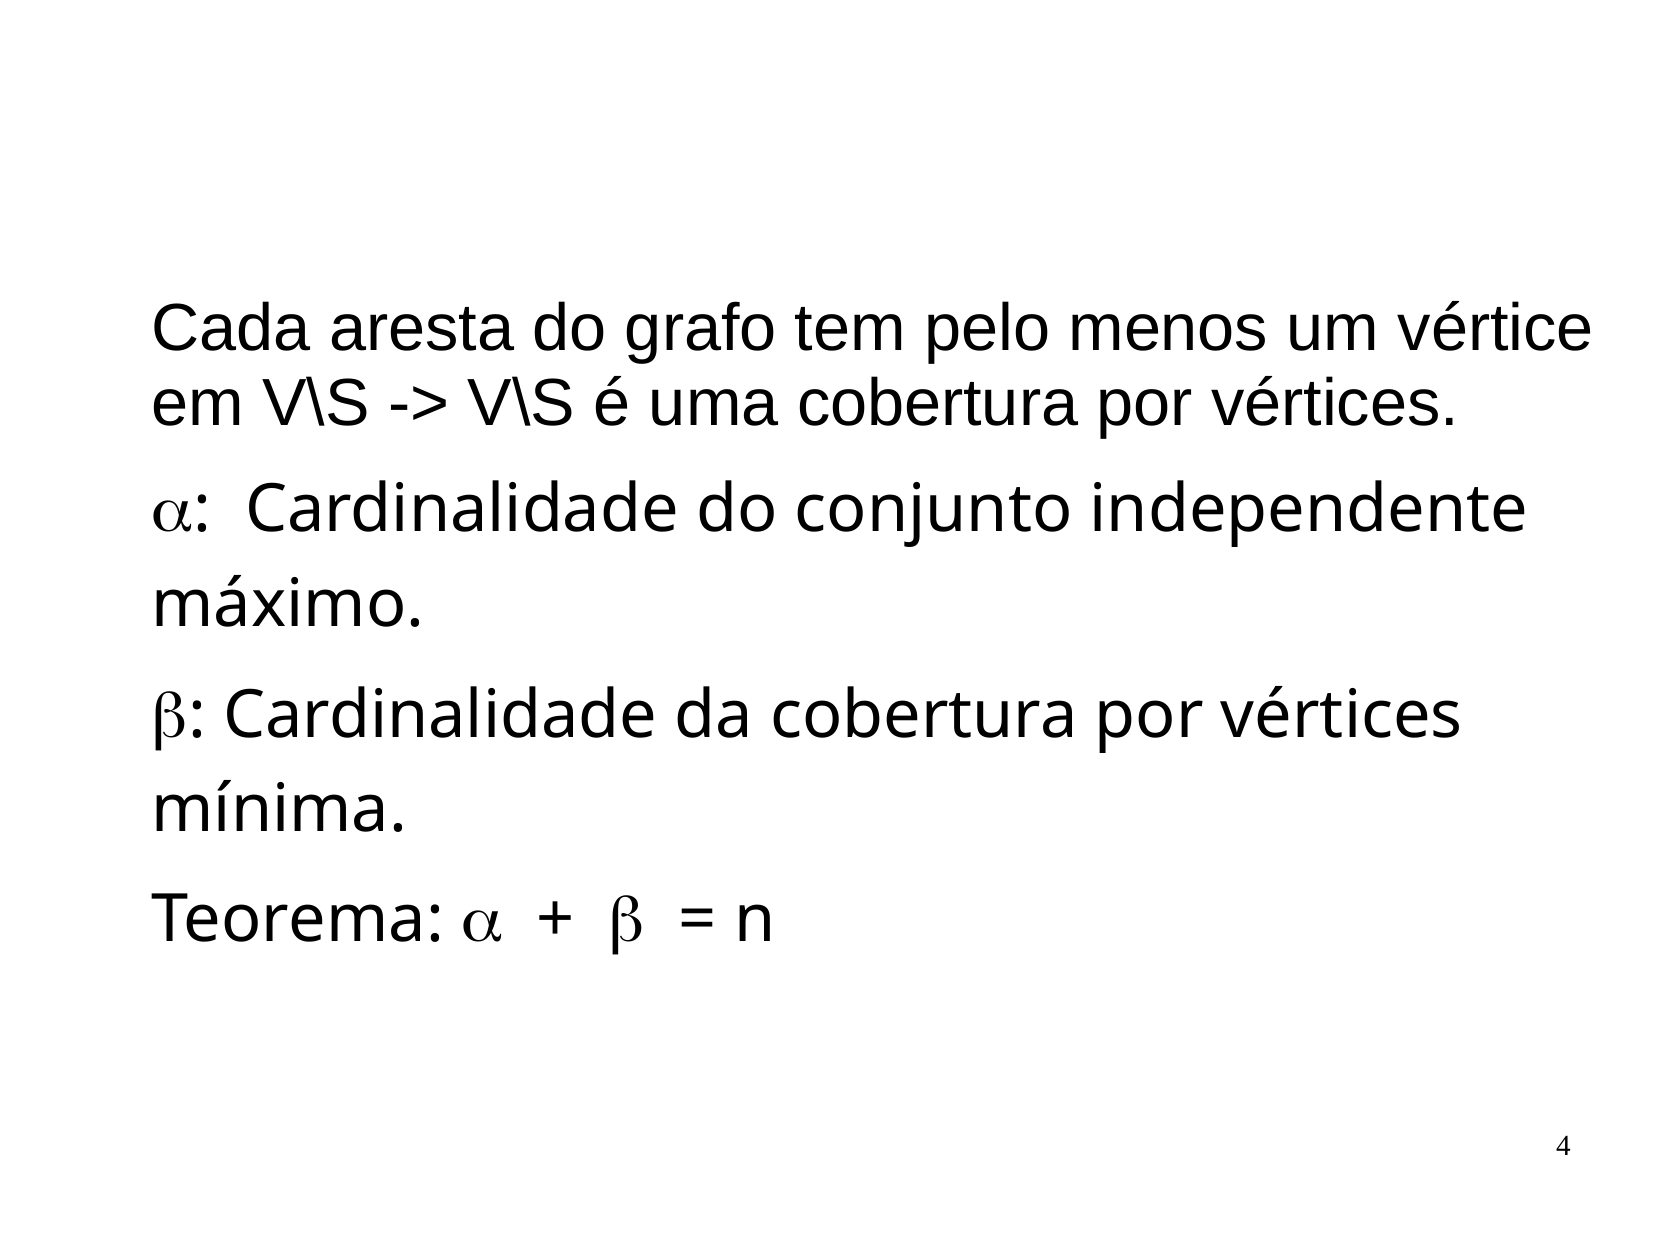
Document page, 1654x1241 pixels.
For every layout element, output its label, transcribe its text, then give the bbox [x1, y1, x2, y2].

list Cada aresta do grafo tem pelo menos um vértice em V\S -> V\S é uma cobertura por vértices. :Cardinalidade do conjunto independente máximo. : Cardinalidade da cobertura por vértices mínima. Teorema: += n [151, 289, 1598, 1140]
